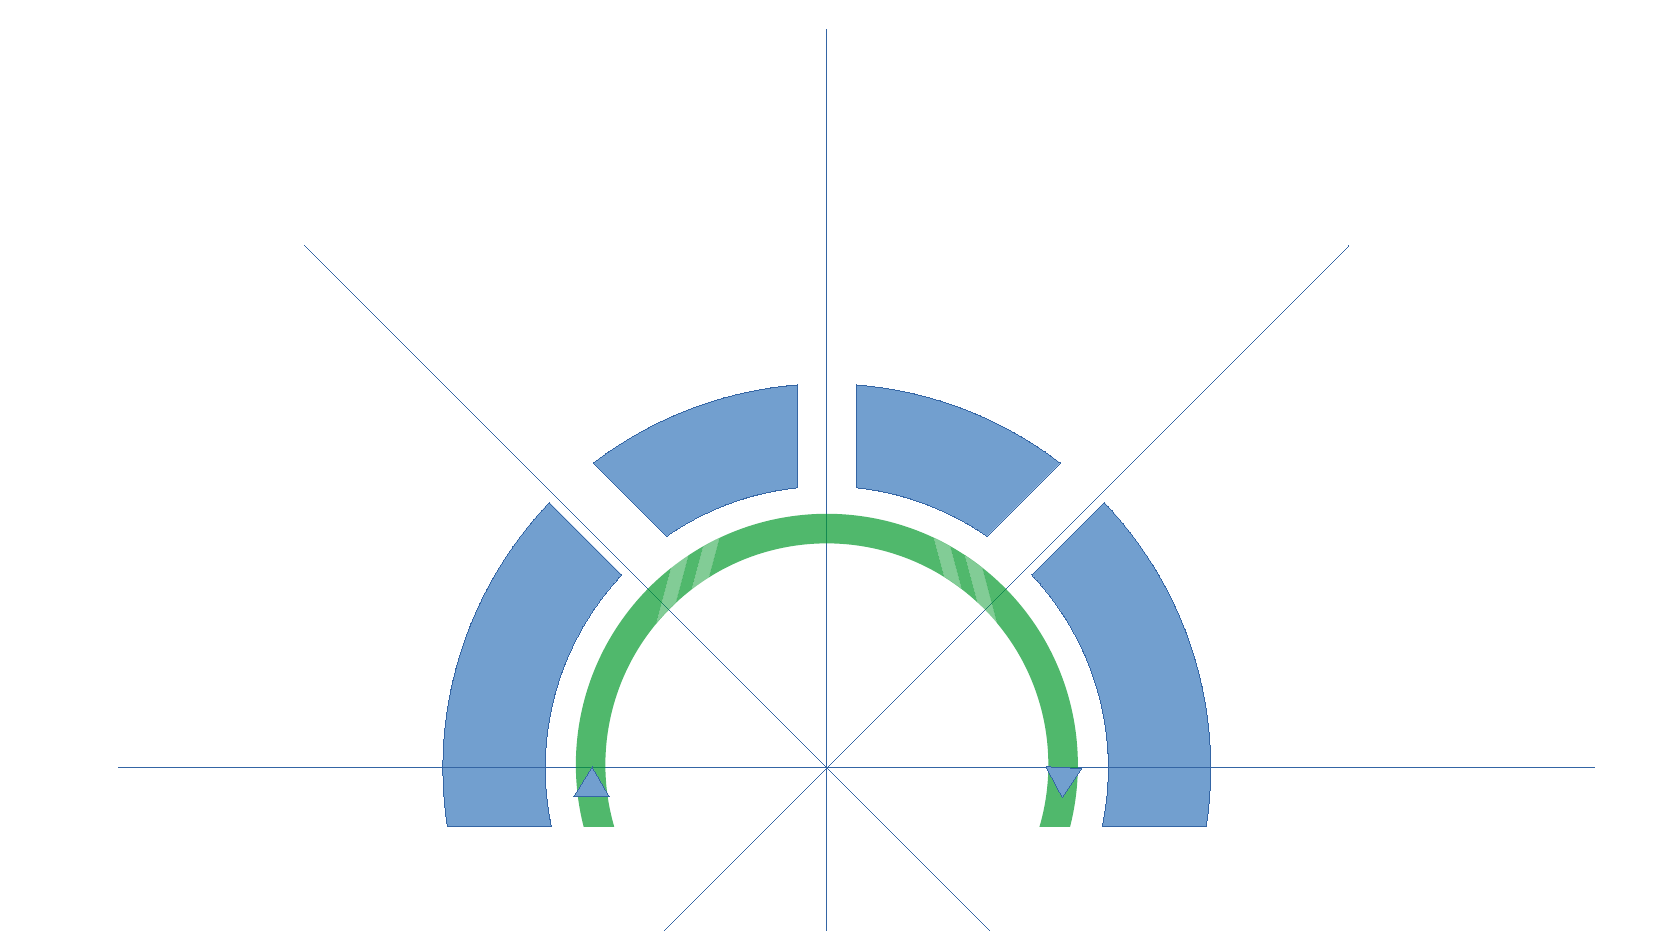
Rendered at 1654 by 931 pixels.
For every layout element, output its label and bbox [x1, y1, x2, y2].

text_box [856, 384, 1061, 537]
text_box [442, 502, 622, 767]
text_box [442, 768, 552, 827]
text_box [1102, 768, 1211, 827]
text_box [593, 384, 798, 537]
text_box [573, 513, 1082, 827]
text_box [1031, 502, 1211, 767]
